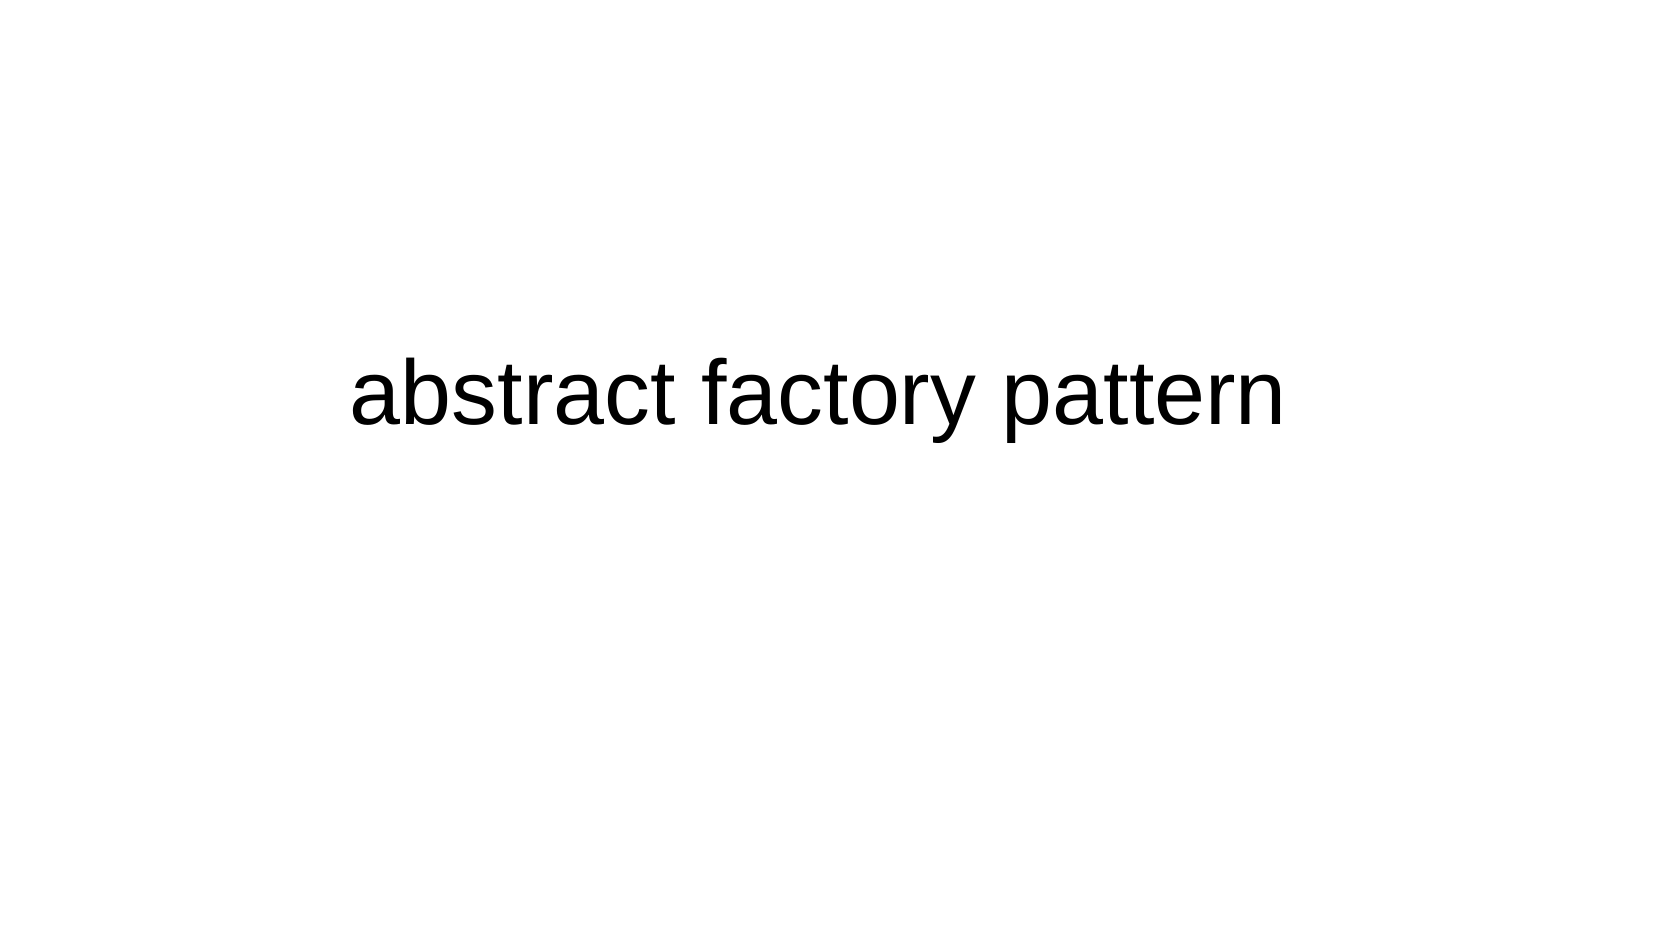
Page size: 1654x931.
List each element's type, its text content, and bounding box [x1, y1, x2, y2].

title abstract factory pattern [75, 315, 1564, 471]
